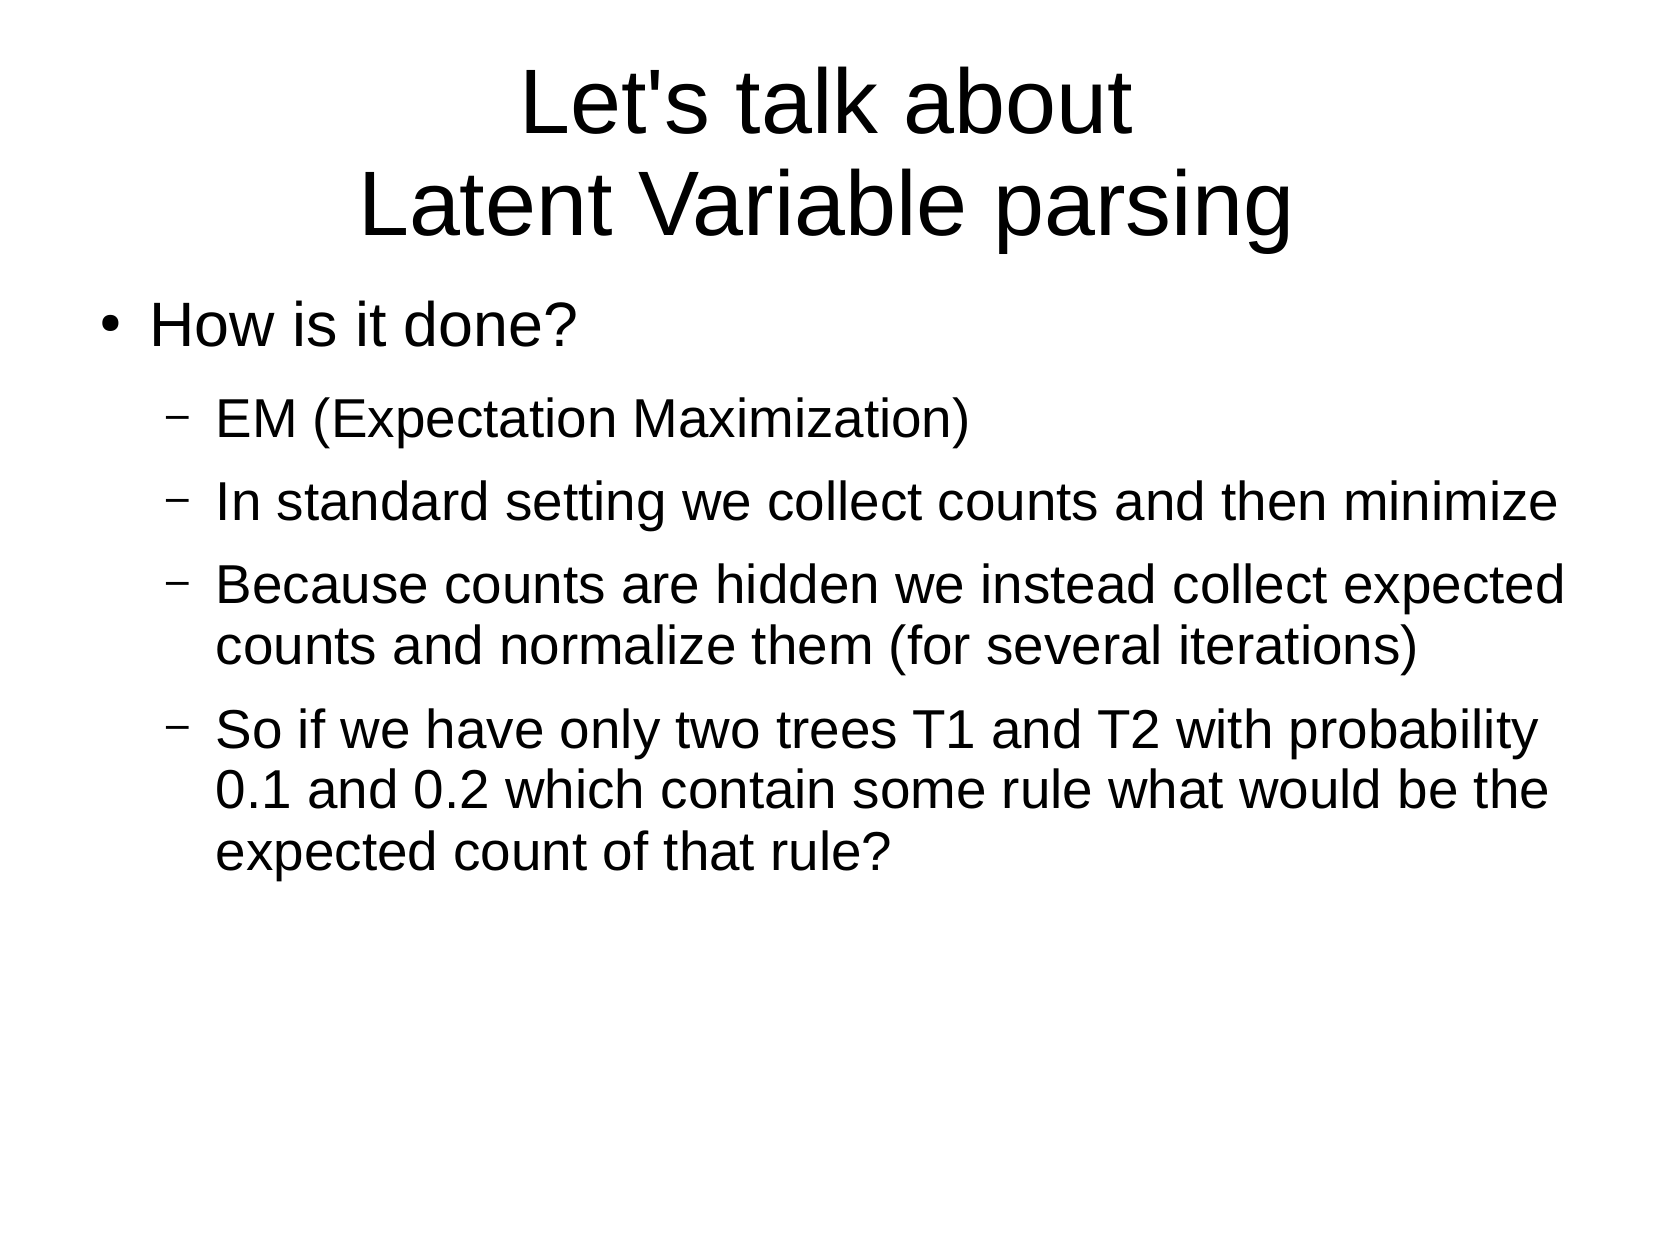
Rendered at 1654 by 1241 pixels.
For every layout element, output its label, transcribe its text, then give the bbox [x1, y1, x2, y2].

list How is it done? EM (Expectation Maximization) In standard setting we collect counts and then minimize Because counts are hidden we instead collect expected counts and normalize them (for several iterations) So if we have only two trees T1 and T2 with probability 0.1 and 0.2 which contain some rule what would be the expected count of that rule? [82, 290, 1571, 1010]
title Let's talk about Latent Variable parsing [82, 49, 1571, 257]
